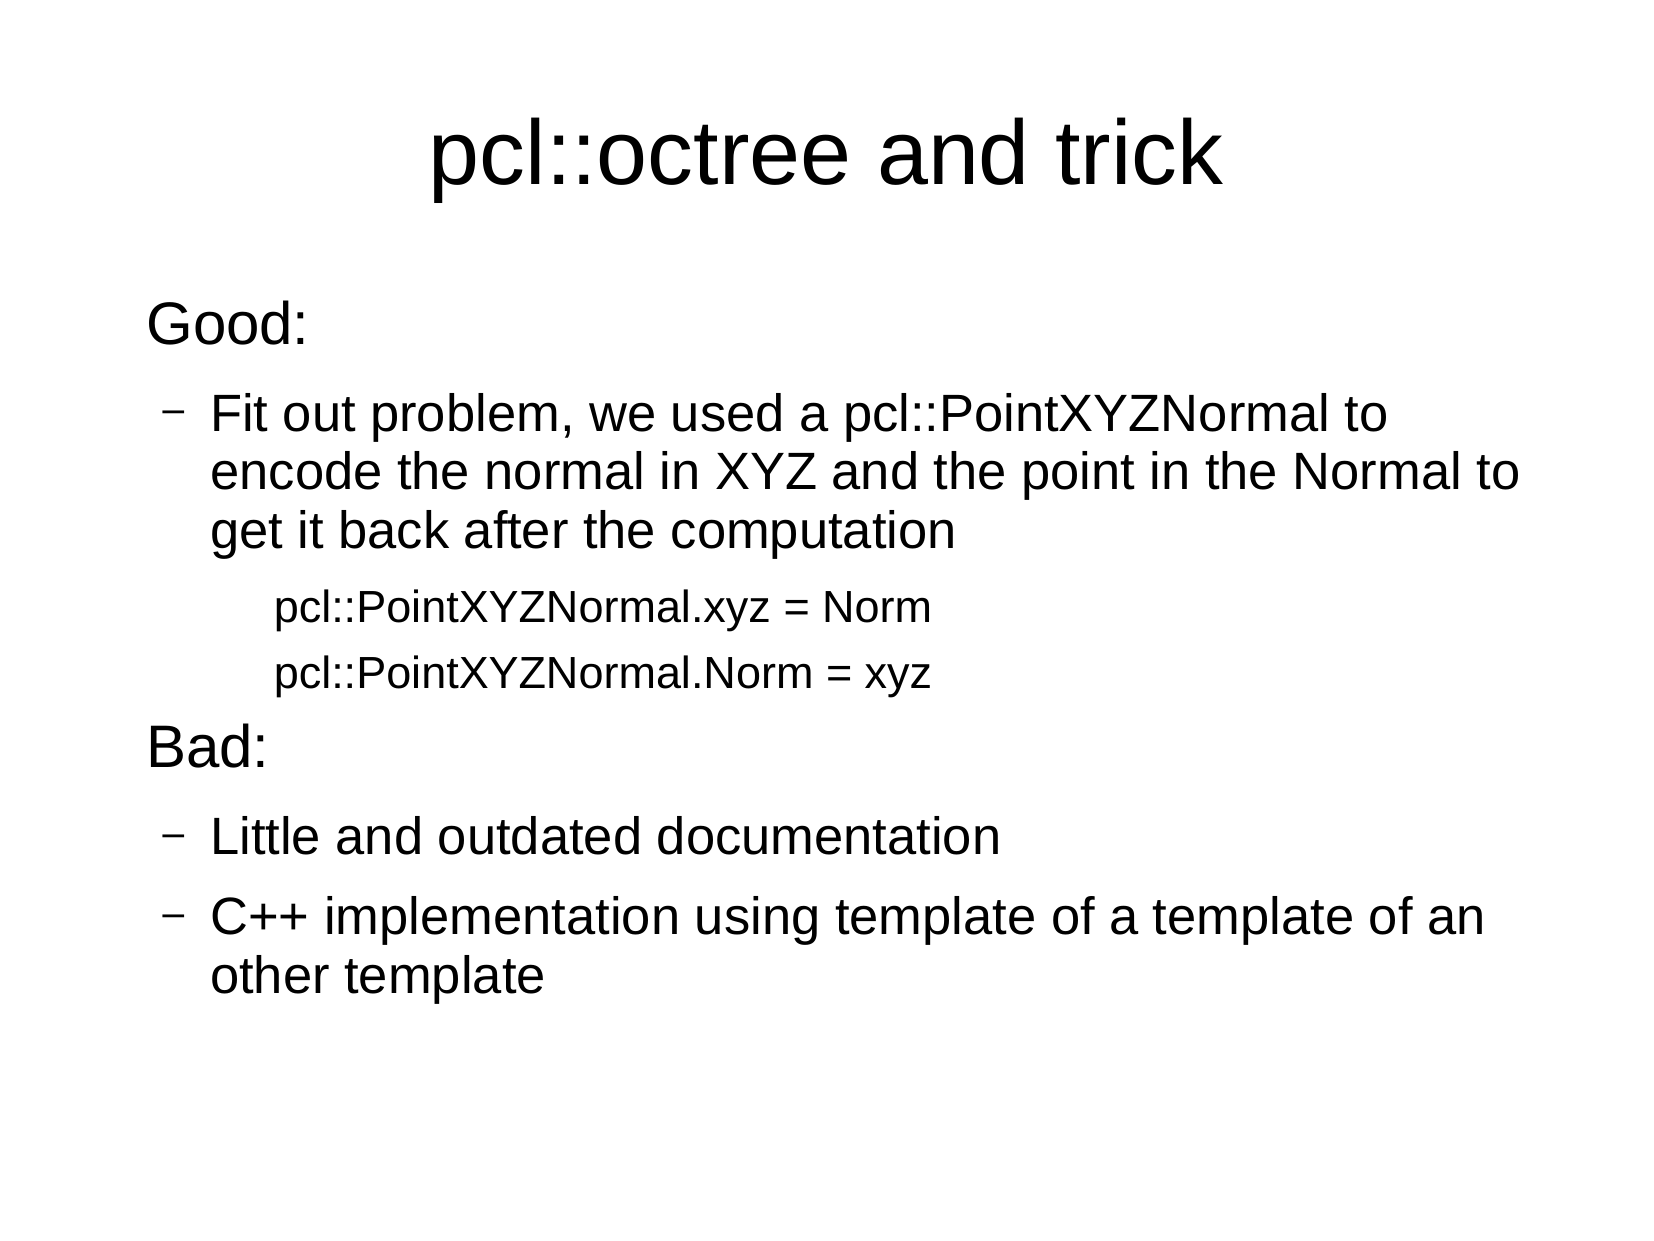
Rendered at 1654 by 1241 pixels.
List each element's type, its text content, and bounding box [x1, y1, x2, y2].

title pcl::octree and trick [82, 49, 1571, 257]
list Good: Fit out problem, we used a pcl::PointXYZNormal to encode the normal in XYZ and the point in the Normal to get it back after the computation pcl::PointXYZNormal.xyz = Norm pcl::PointXYZNormal.Norm = xyz Bad: Little and outdated documentation C++ implementation using template of a template of an other template [82, 290, 1571, 1010]
